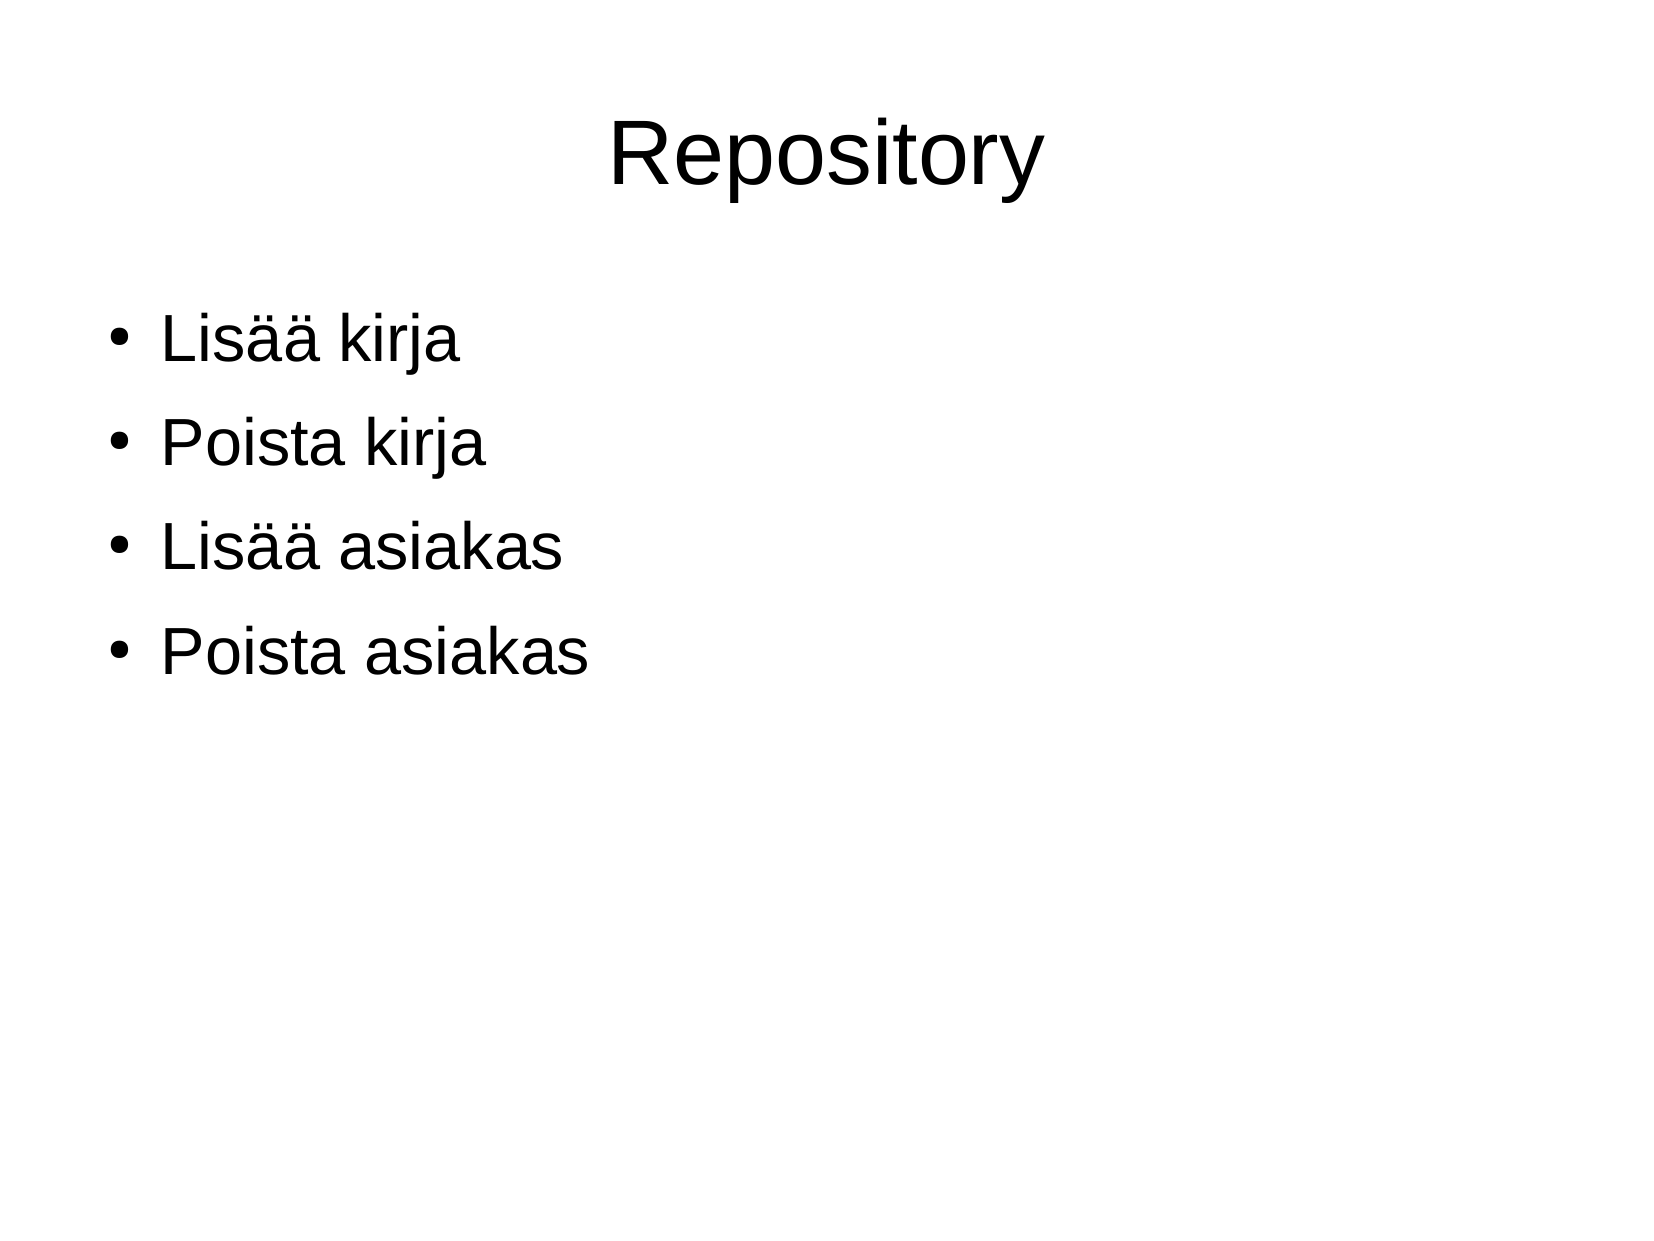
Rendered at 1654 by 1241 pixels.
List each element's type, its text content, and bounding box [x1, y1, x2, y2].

list Lisää kirja Poista kirja Lisää asiakas Poista asiakas [90, 300, 1579, 1021]
title Repository [82, 49, 1571, 257]
